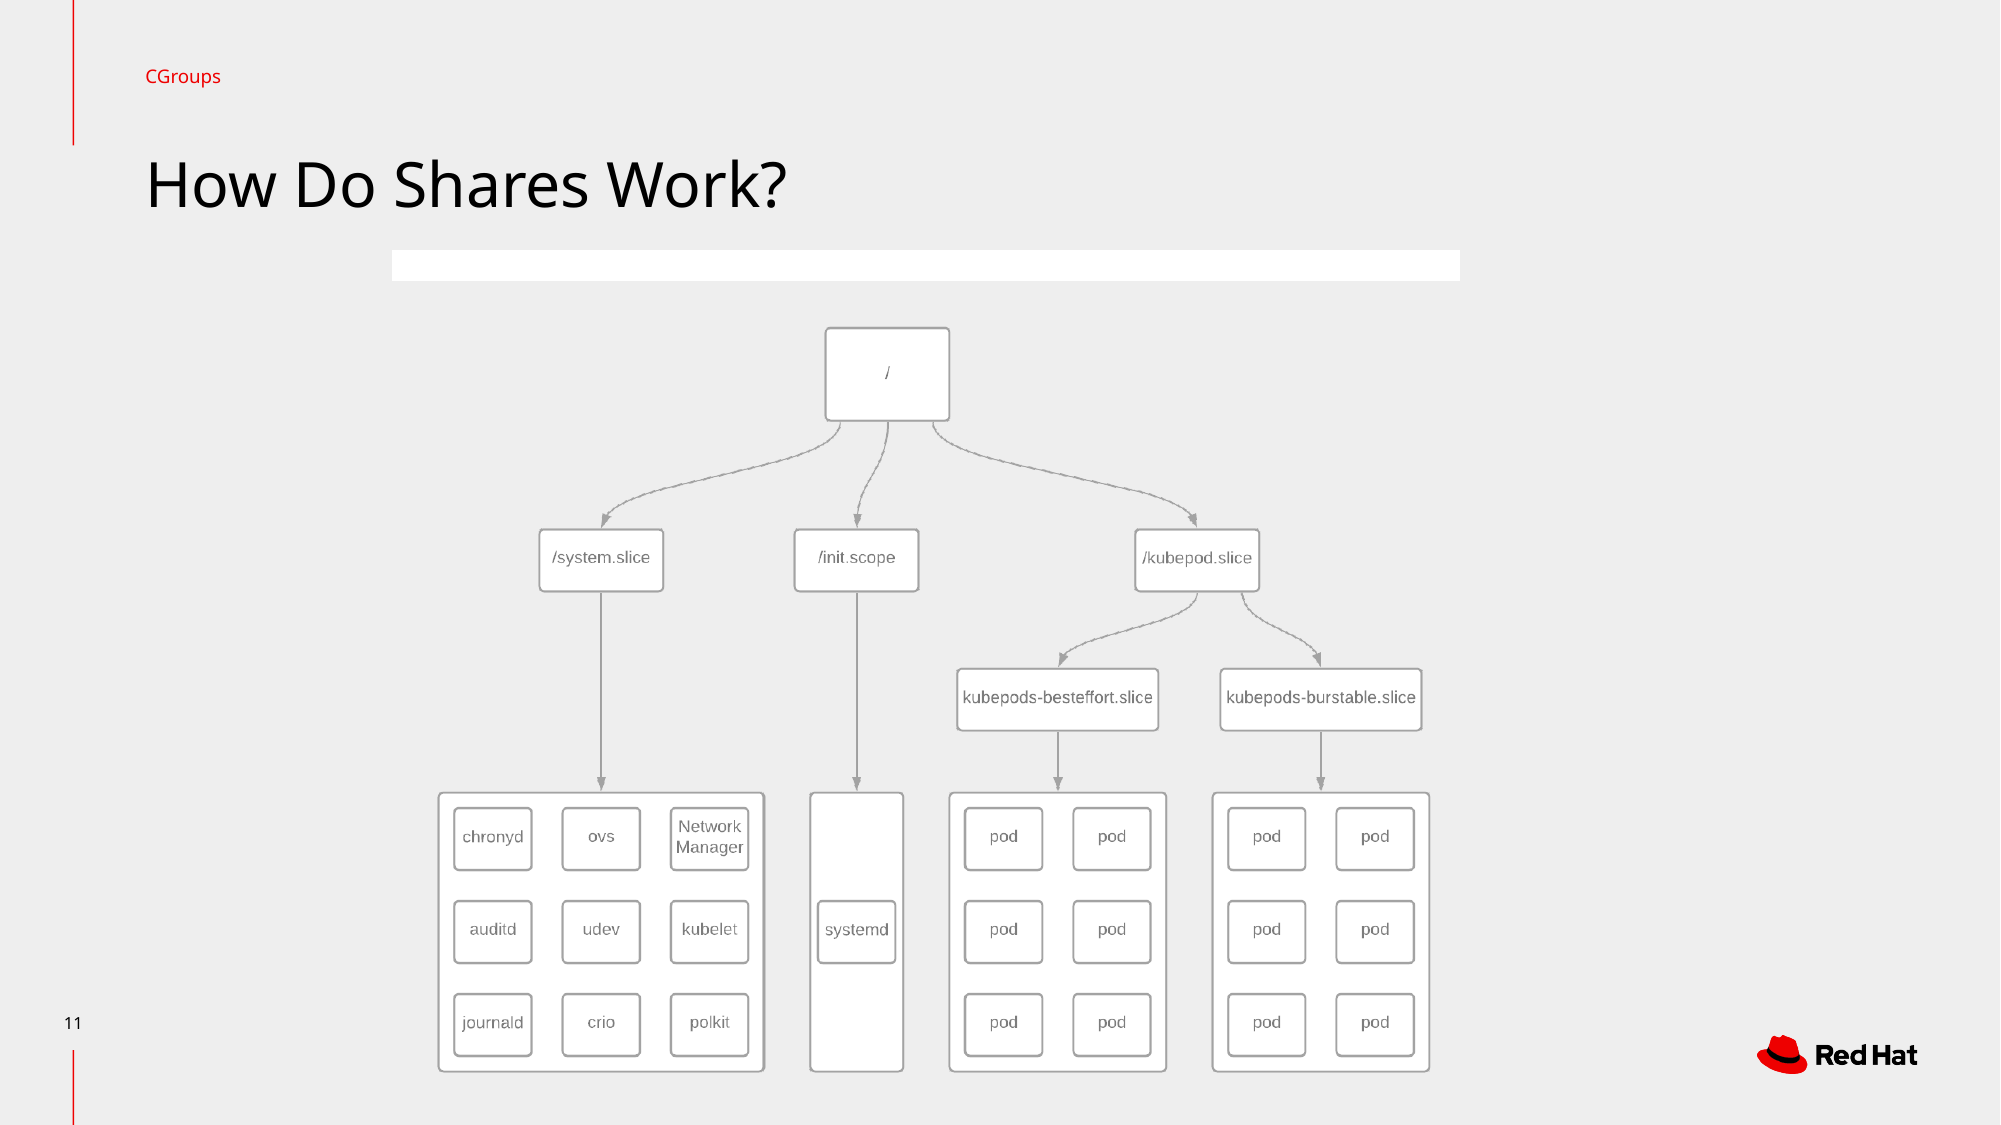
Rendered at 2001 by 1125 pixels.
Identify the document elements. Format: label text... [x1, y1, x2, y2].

picture [392, 250, 1460, 1102]
picture [1757, 1035, 1918, 1074]
subtitle CGroups [73, 9, 919, 118]
slide_number <number> [13, 1012, 134, 1036]
title How Do Shares Work? [73, 118, 1713, 225]
